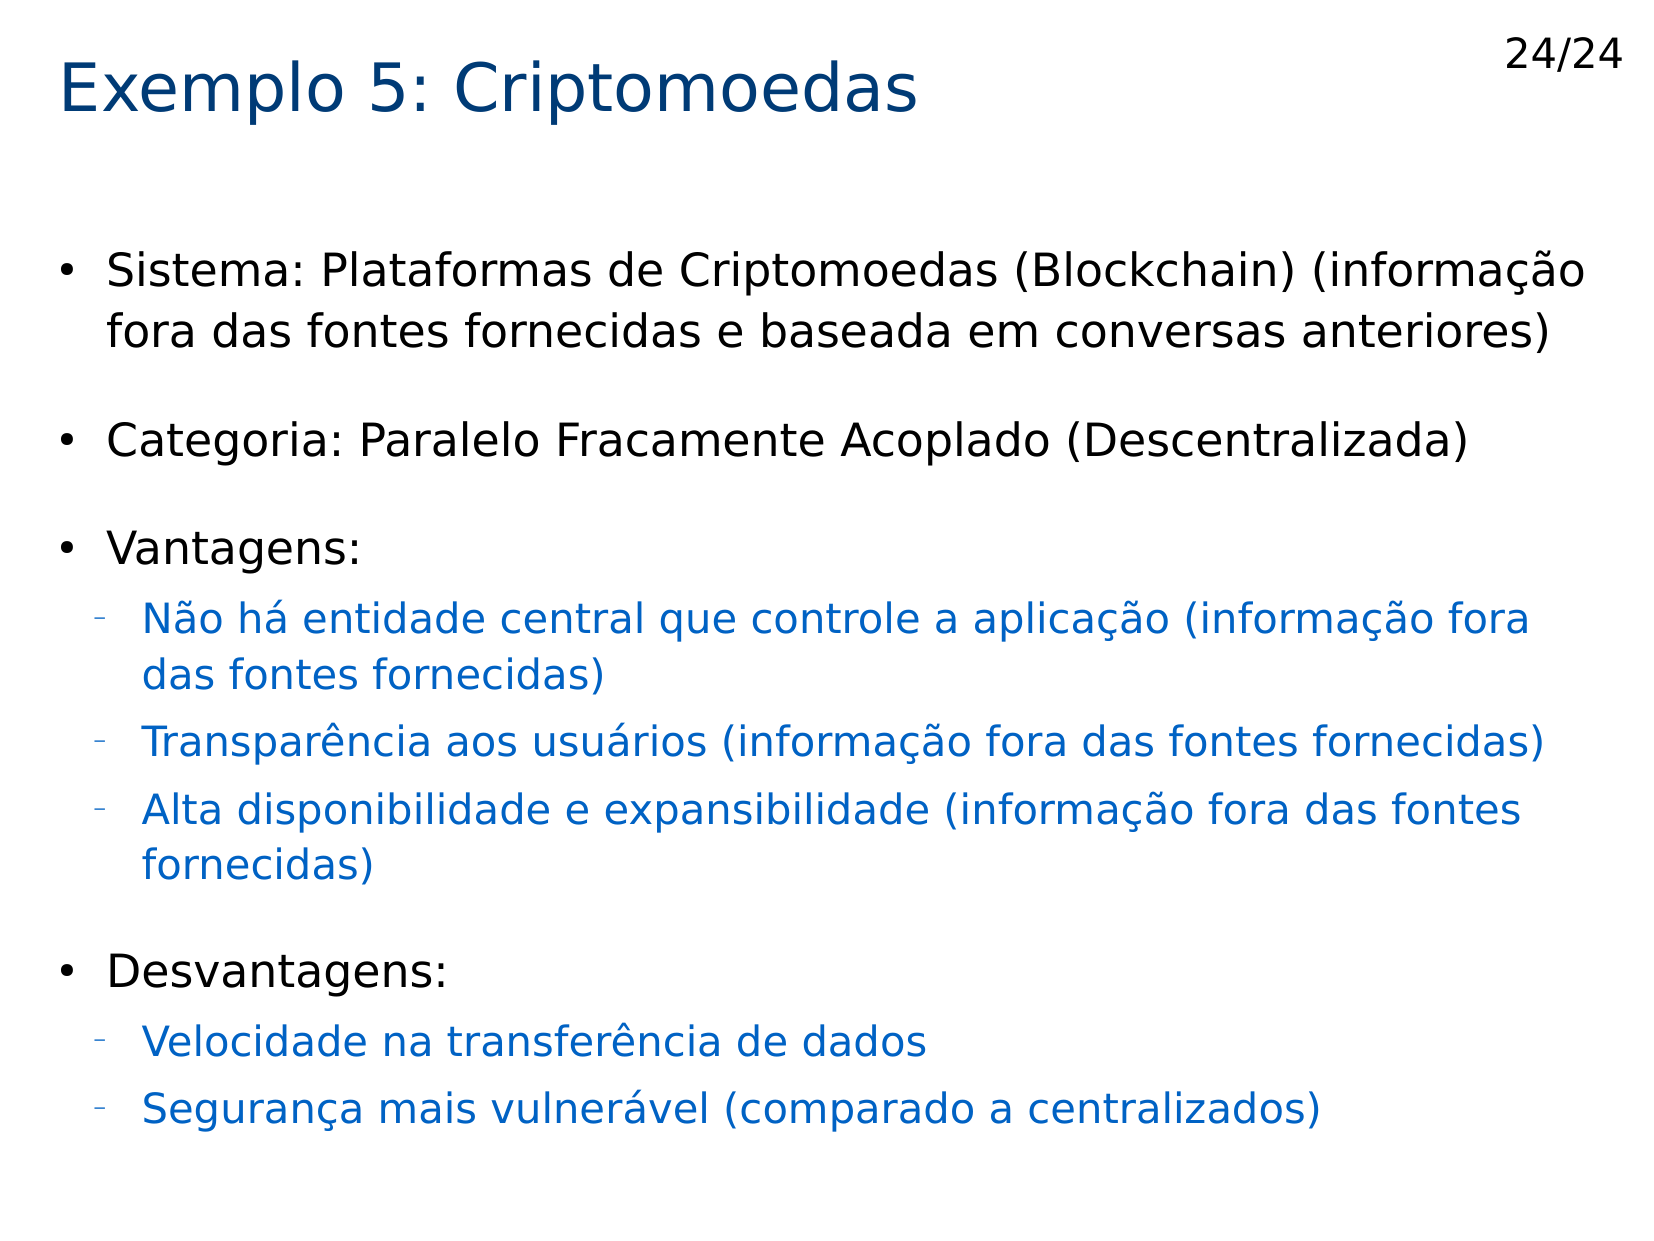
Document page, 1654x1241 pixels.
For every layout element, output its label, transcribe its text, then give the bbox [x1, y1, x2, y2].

title Exemplo 5: Criptomoedas [59, 29, 1506, 148]
list Sistema: Plataformas de Criptomoedas (Blockchain) (informação fora das fontes fornecidas e baseada em conversas anteriores) Categoria: Paralelo Fracamente Acoplado (Descentralizada) Vantagens: Não há entidade central que controle a aplicação (informação fora das fontes fornecidas) Transparência aos usuários (informação fora das fontes fornecidas) Alta disponibilidade e expansibilidade (informação fora das fontes fornecidas) Desvantagens: Velocidade na transferência de dados Segurança mais vulnerável (comparado a centralizados) [59, 236, 1595, 1211]
